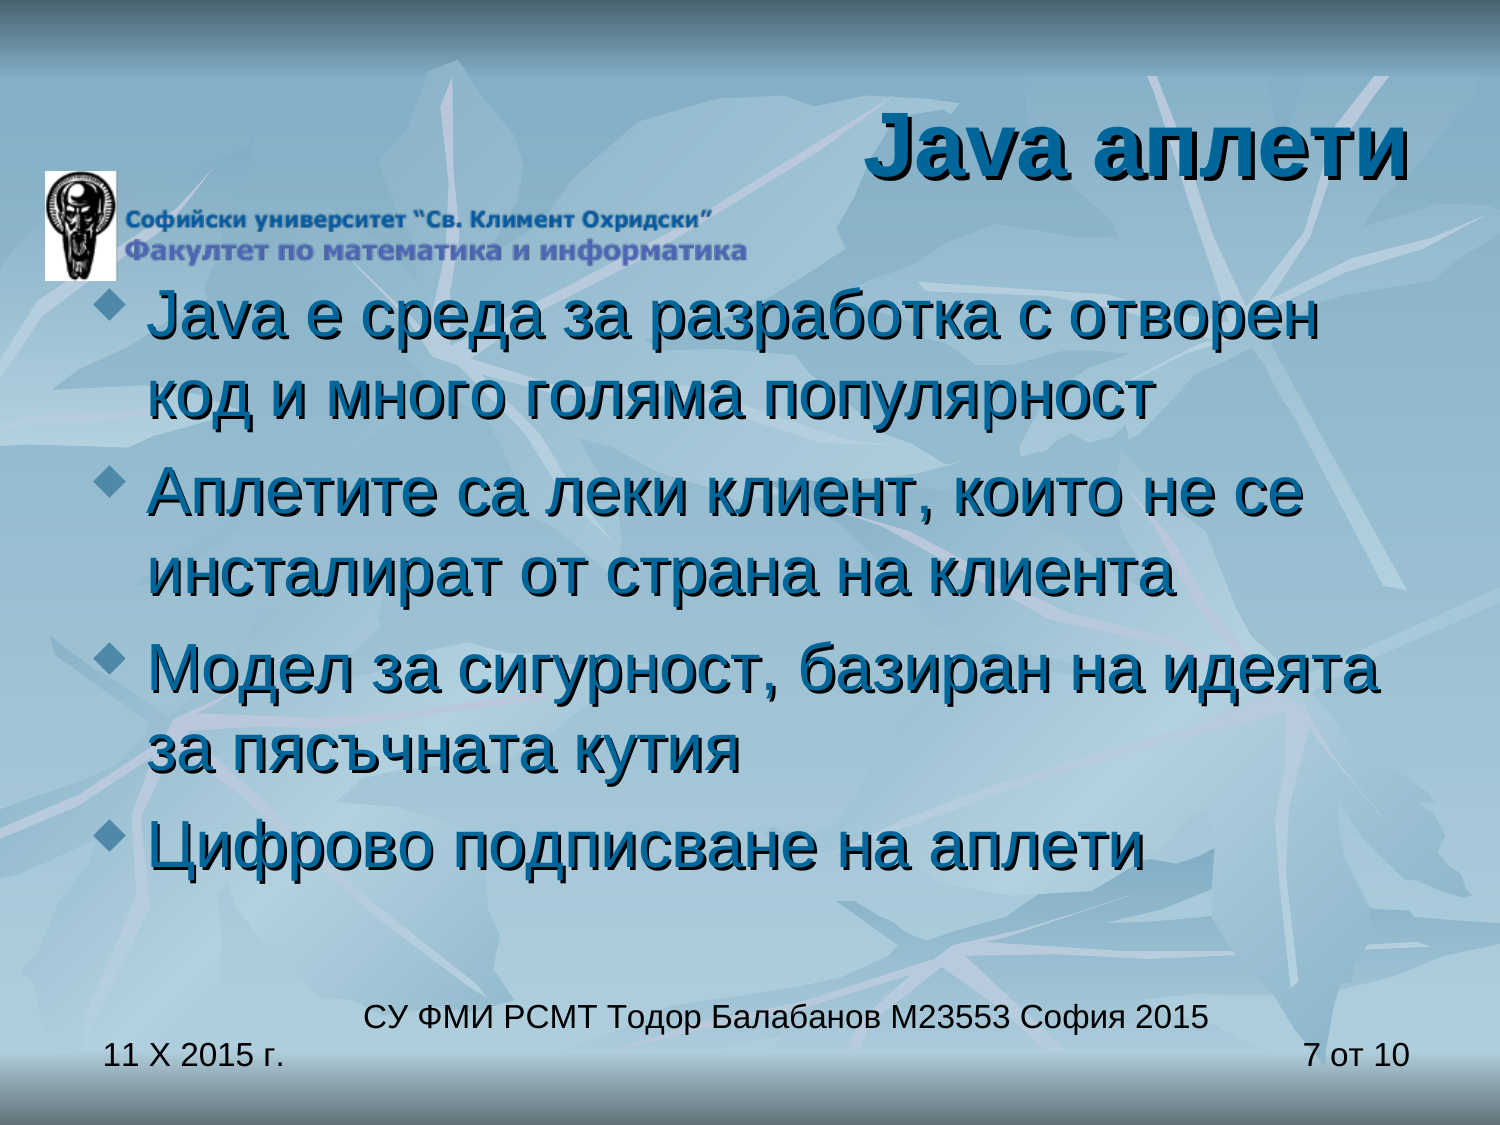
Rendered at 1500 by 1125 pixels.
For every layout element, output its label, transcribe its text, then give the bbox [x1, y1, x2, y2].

list Java е среда за разработка с отворен код и много голяма популярност Аплетите са леки клиент, които не се инсталират от страна на клиента Модел за сигурност, базиран на идеята за пясъчната кутия Цифрово подписване на аплети [75, 262, 1426, 1006]
title Java аплети [75, 45, 1426, 234]
picture [45, 171, 747, 281]
